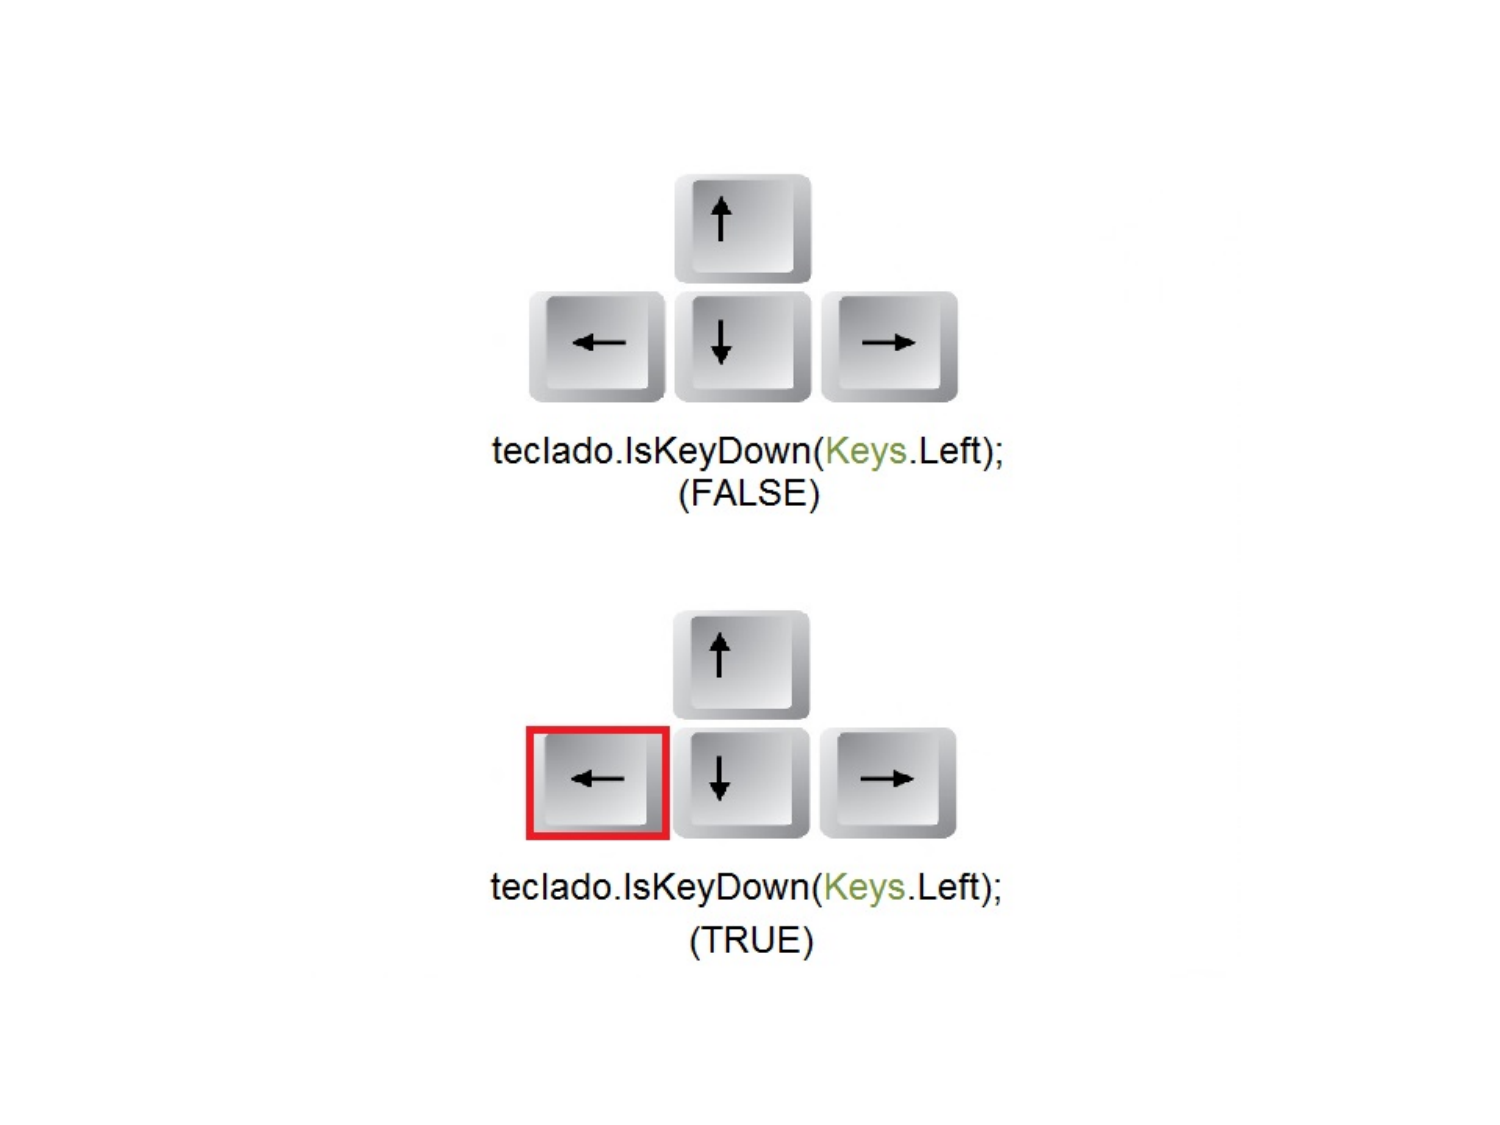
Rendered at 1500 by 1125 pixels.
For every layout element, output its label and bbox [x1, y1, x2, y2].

picture [262, 165, 1241, 978]
